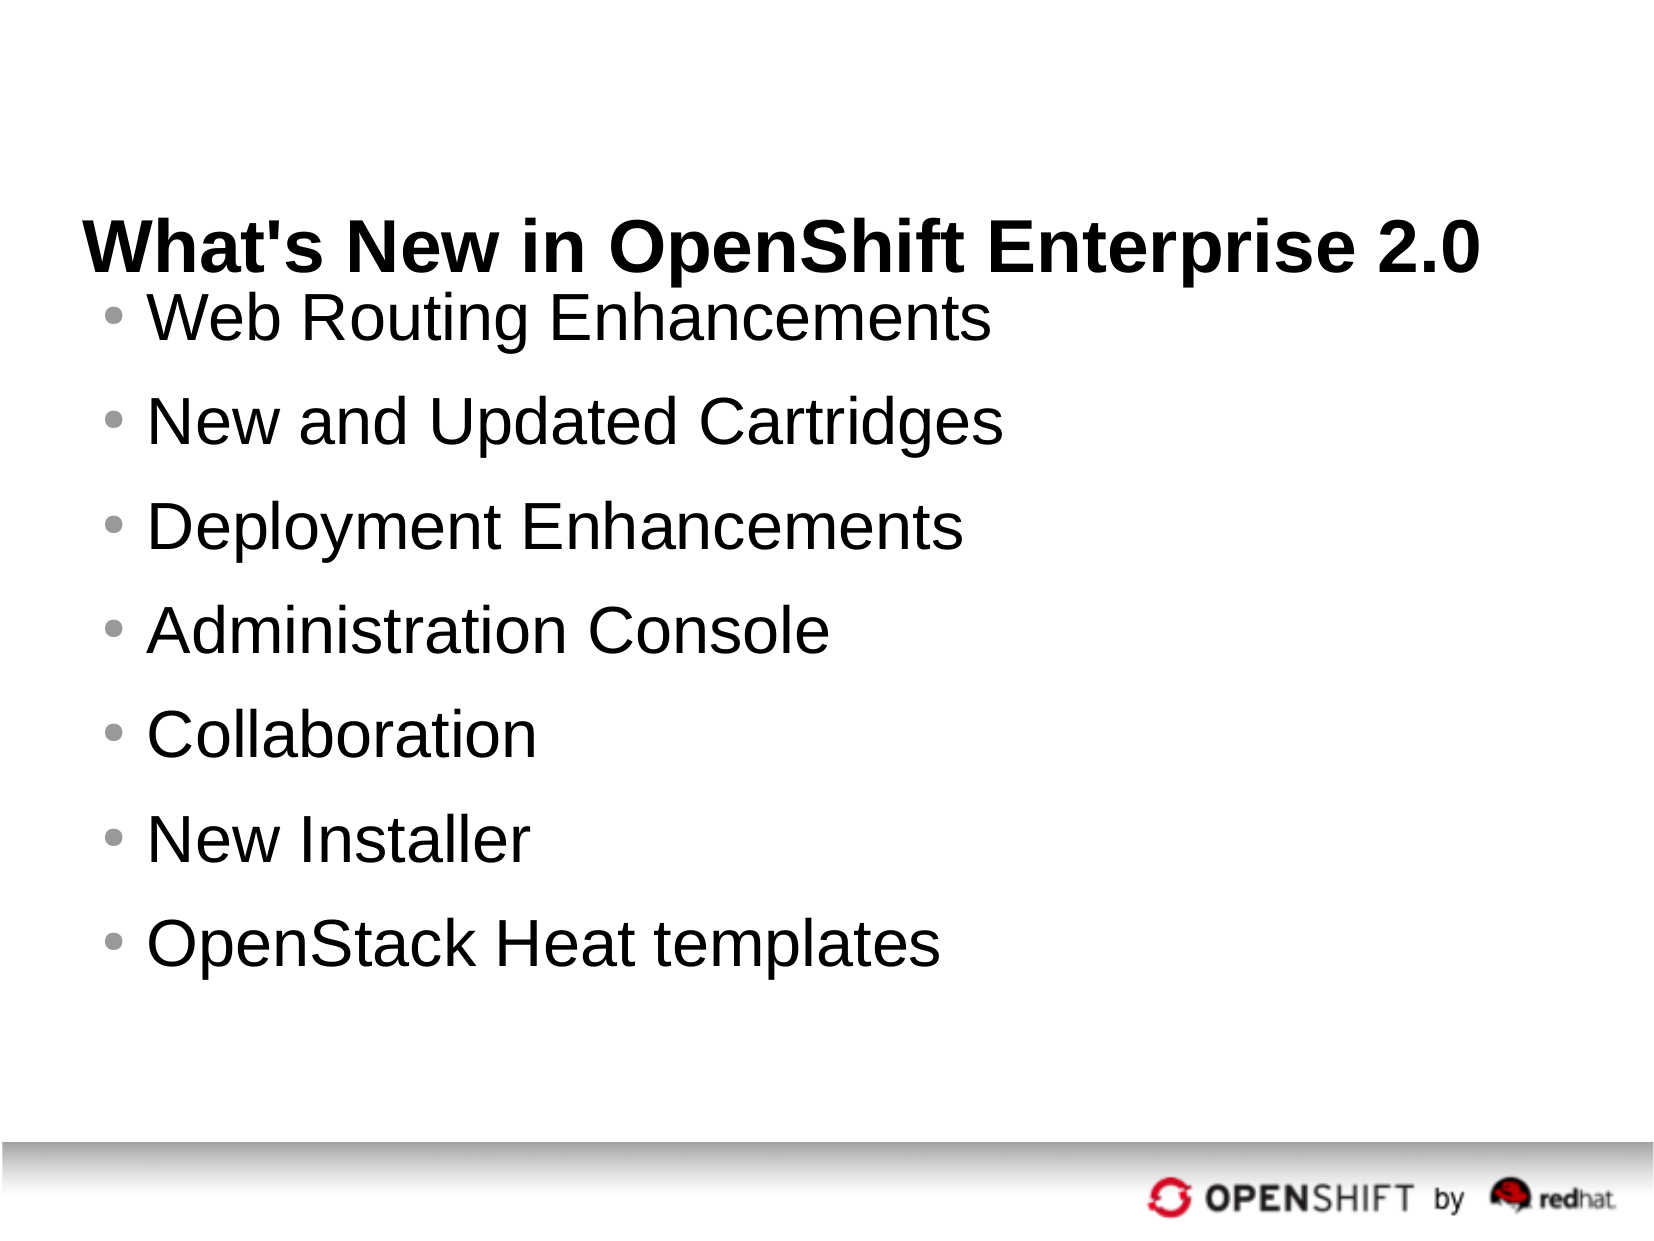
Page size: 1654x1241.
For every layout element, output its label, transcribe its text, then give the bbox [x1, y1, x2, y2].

list Web Routing Enhancements New and Updated Cartridges Deployment Enhancements Administration Console Collaboration New Installer OpenStack Heat templates [86, 280, 1576, 1074]
picture [2, 1142, 1654, 1241]
title What's New in OpenShift Enterprise 2.0 [82, 37, 1571, 226]
